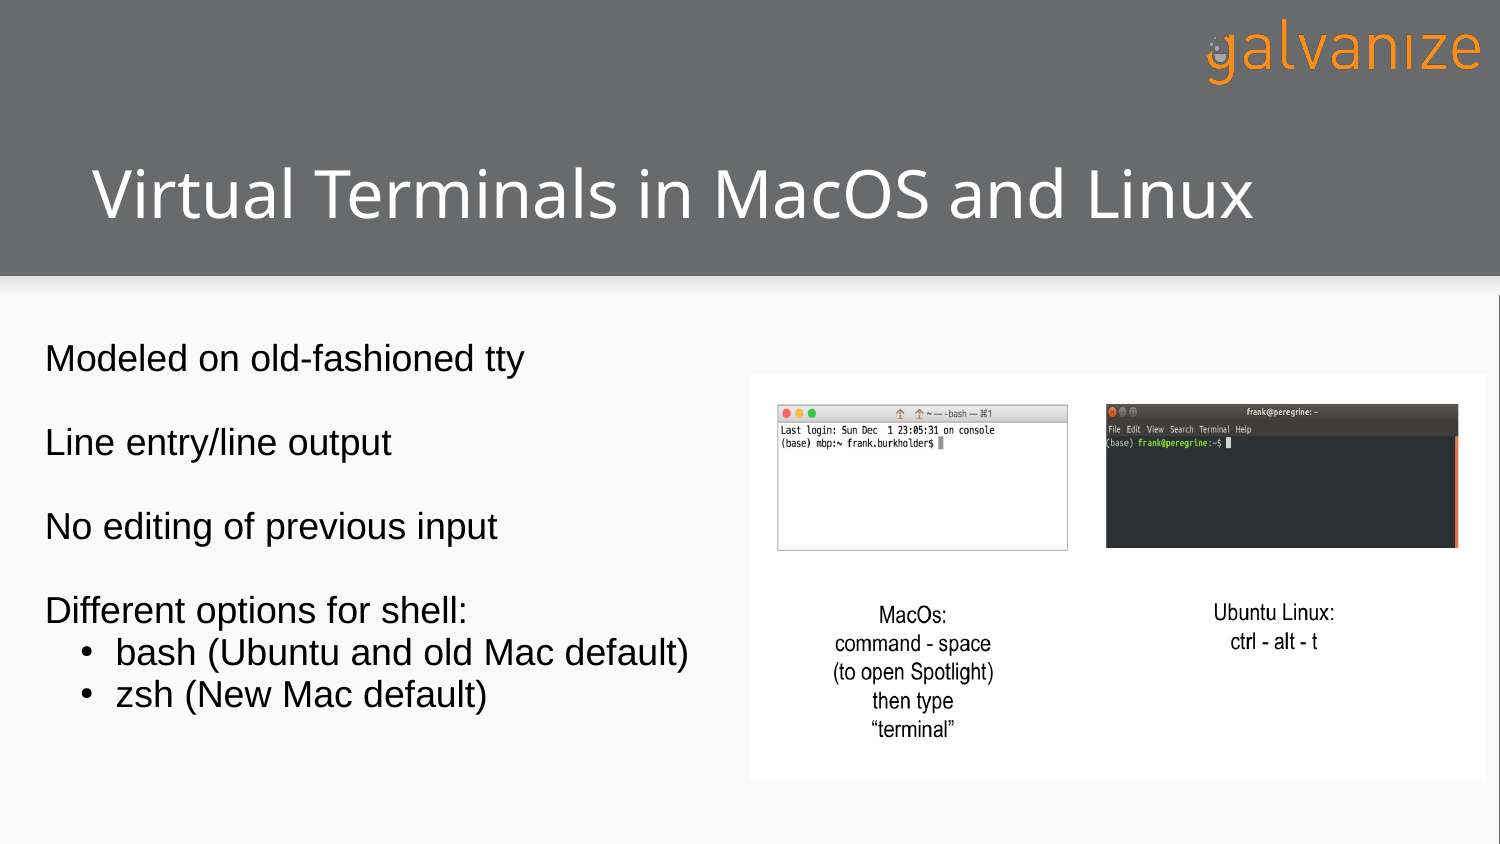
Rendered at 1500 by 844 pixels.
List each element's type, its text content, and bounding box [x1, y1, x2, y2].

picture [751, 374, 1486, 781]
title Virtual Terminals in MacOS and Linux [77, 121, 1427, 248]
text_box Modeled on old-fashioned tty Line entry/line output No editing of previous input Different options for shell: bash (Ubuntu and old Mac default) zsh (New Mac default) [30, 330, 751, 826]
picture [1207, 19, 1480, 85]
